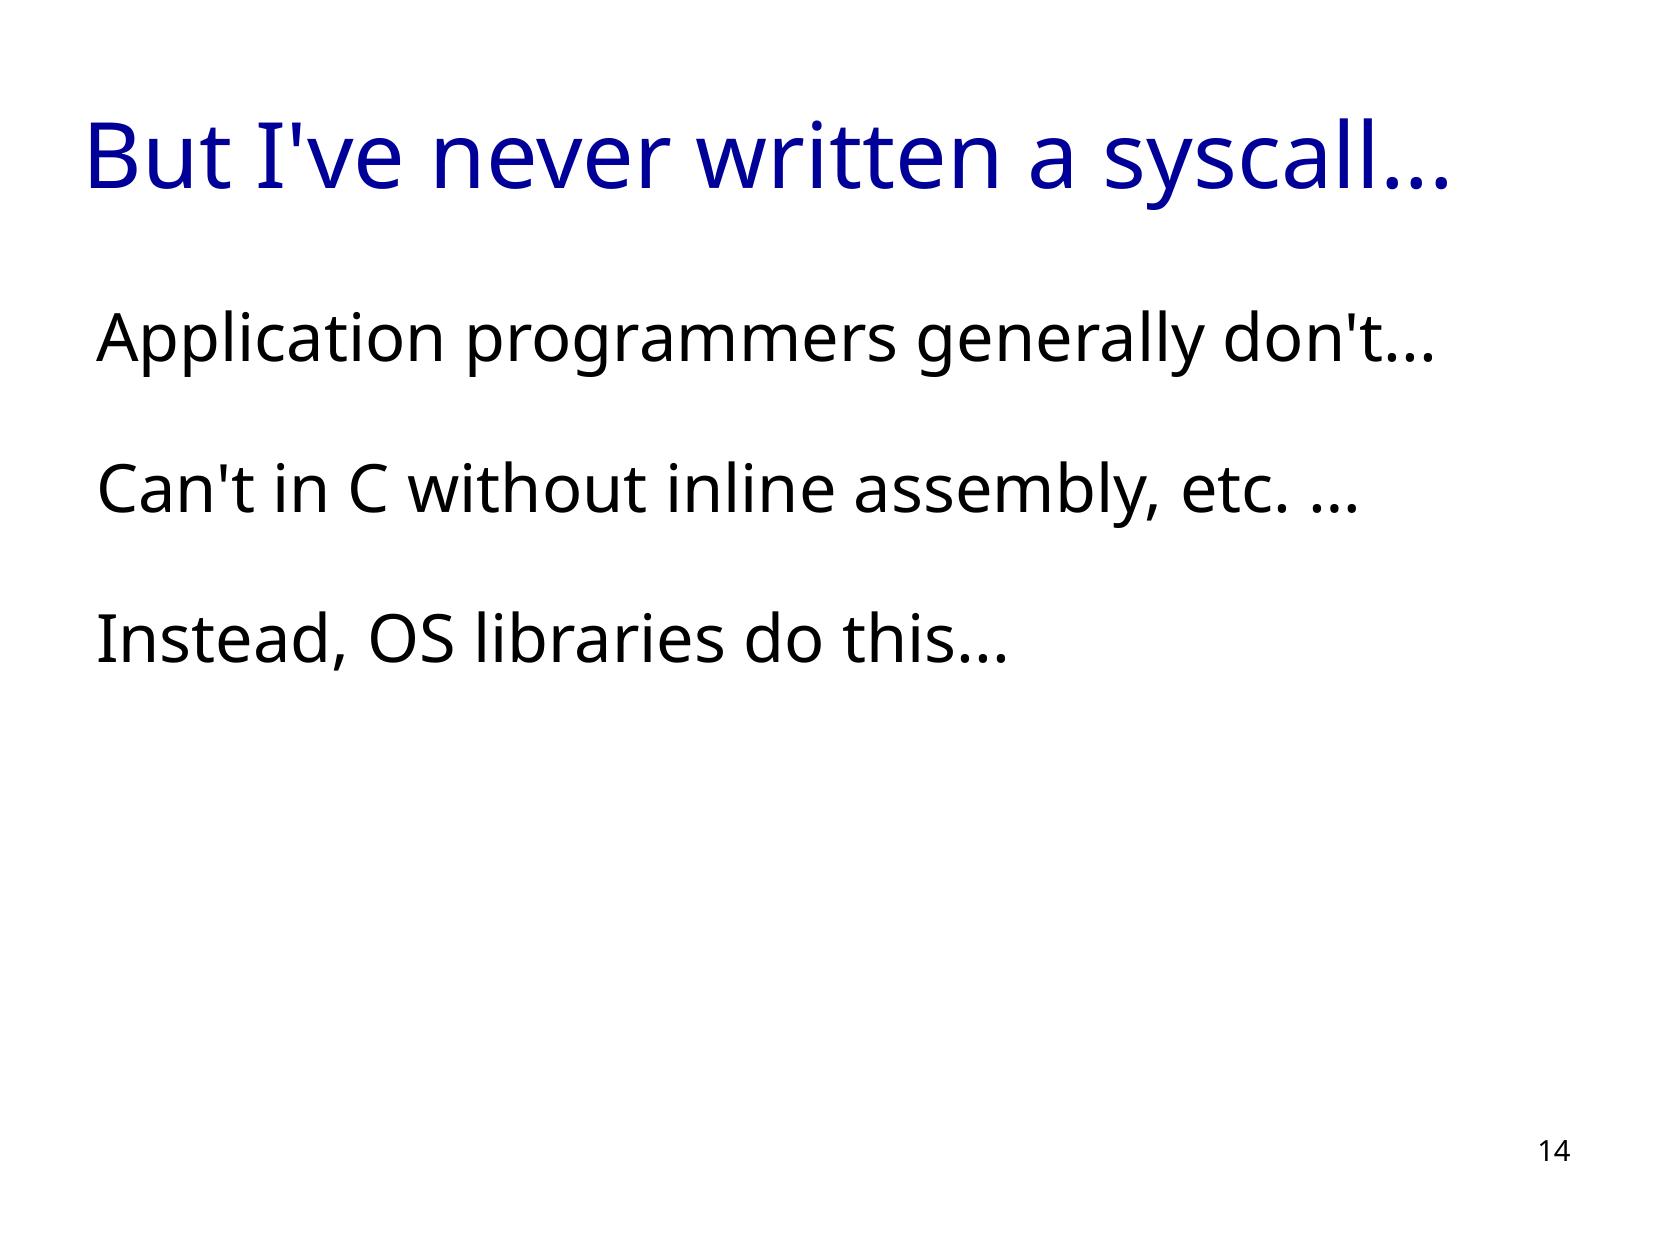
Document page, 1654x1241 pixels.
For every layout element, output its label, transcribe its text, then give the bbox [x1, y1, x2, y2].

list Application programmers generally don't... Can't in C without inline assembly, etc. … Instead, OS libraries do this... [60, 290, 1571, 1096]
title But I've never written a syscall... [82, 49, 1571, 257]
